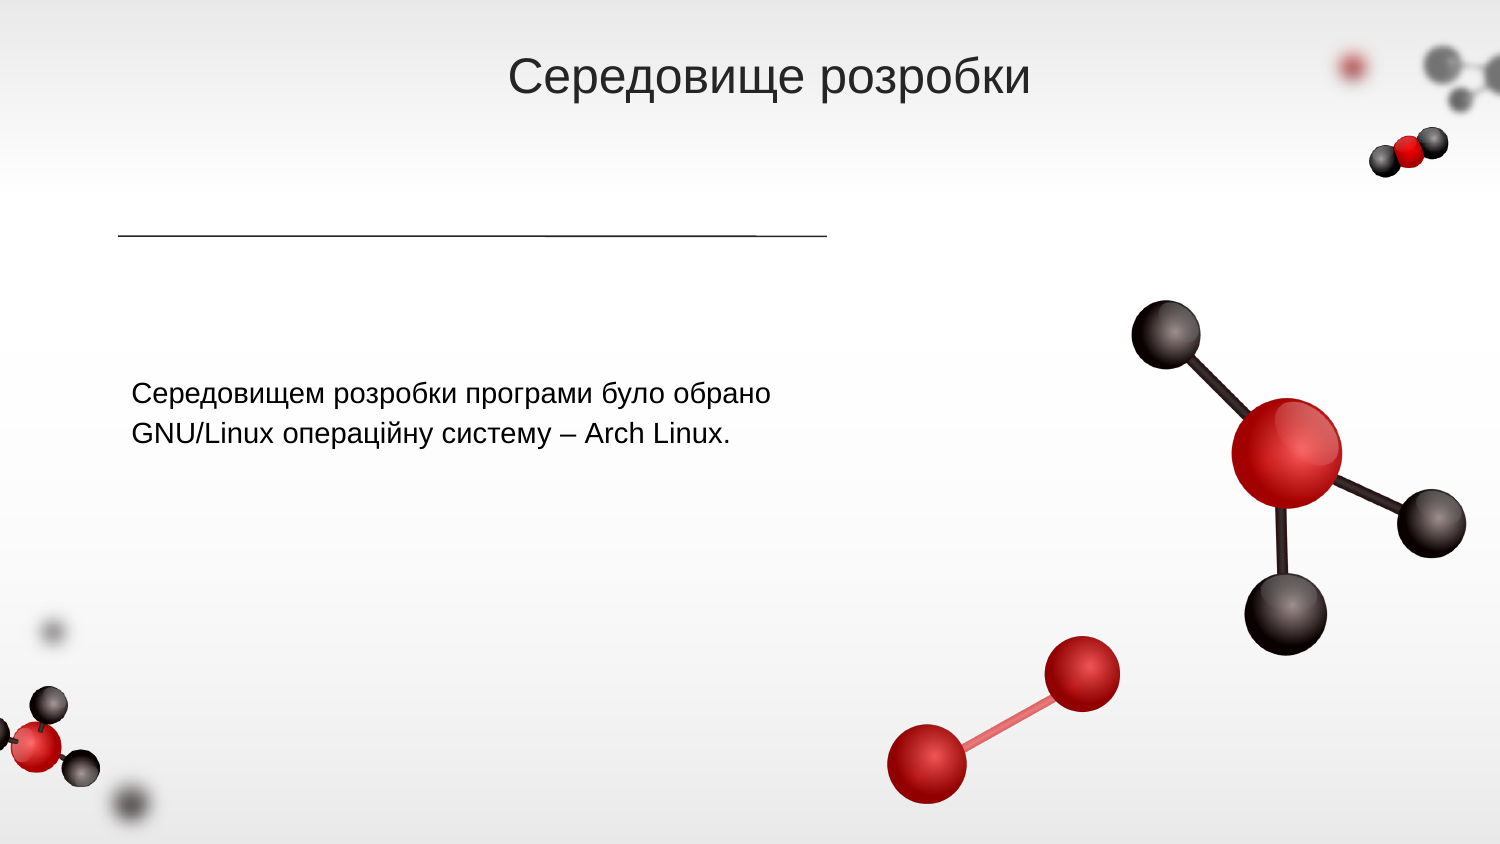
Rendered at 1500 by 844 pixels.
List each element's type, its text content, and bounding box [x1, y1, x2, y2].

list Середовищем розробки програми було обрано GNU/Linux операційну систему – Arch Linux. [116, 354, 827, 597]
picture [0, 0, 1500, 844]
title Середовище розробки [357, 45, 1182, 119]
